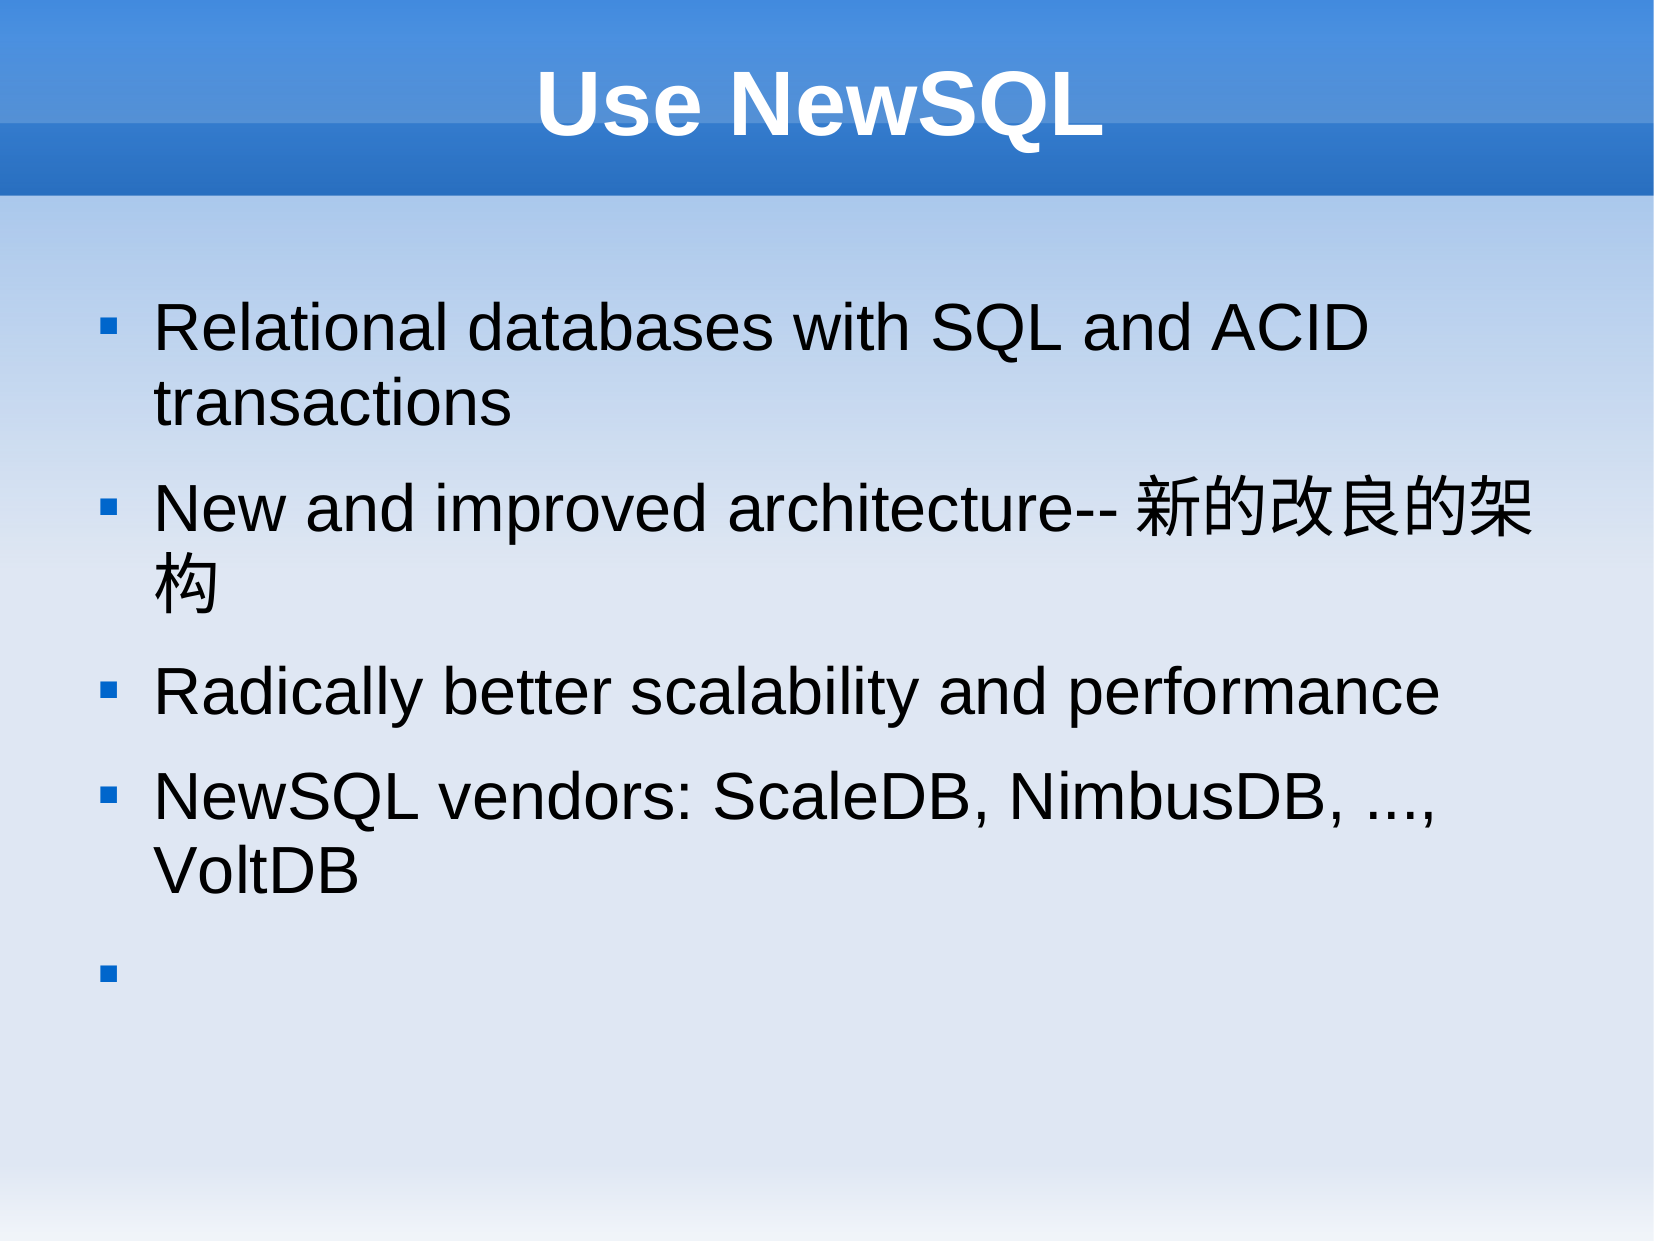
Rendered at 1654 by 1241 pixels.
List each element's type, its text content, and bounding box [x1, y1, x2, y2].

picture [0, 0, 1654, 1241]
list Relational databases with SQL and ACID transactions New and improved architecture--新的改良的架构 Radically better scalability and performance NewSQL vendors: ScaleDB, NimbusDB, ..., VoltDB [82, 290, 1571, 1094]
title Use NewSQL [76, 7, 1565, 200]
